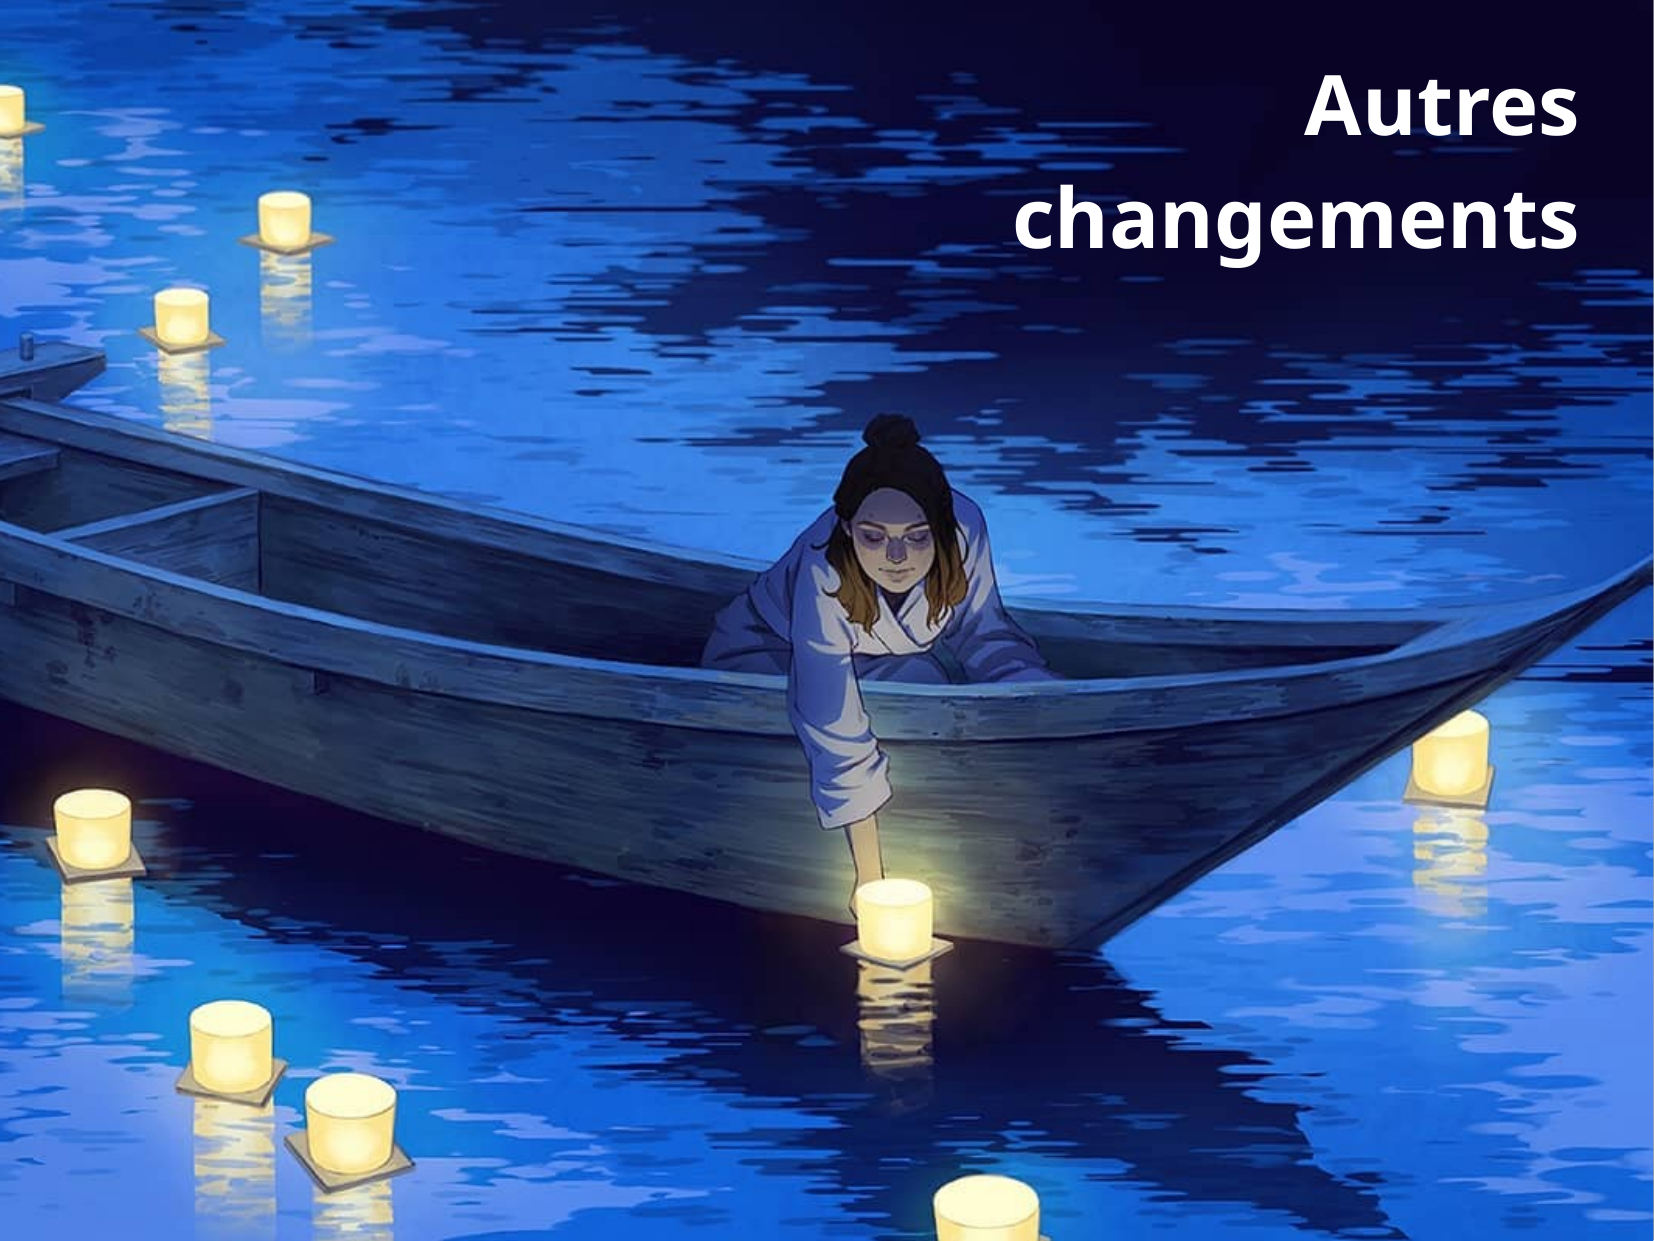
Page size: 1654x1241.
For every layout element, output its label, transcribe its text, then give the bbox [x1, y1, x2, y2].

list Autres changements [909, 46, 1581, 447]
picture [0, 0, 1654, 1241]
